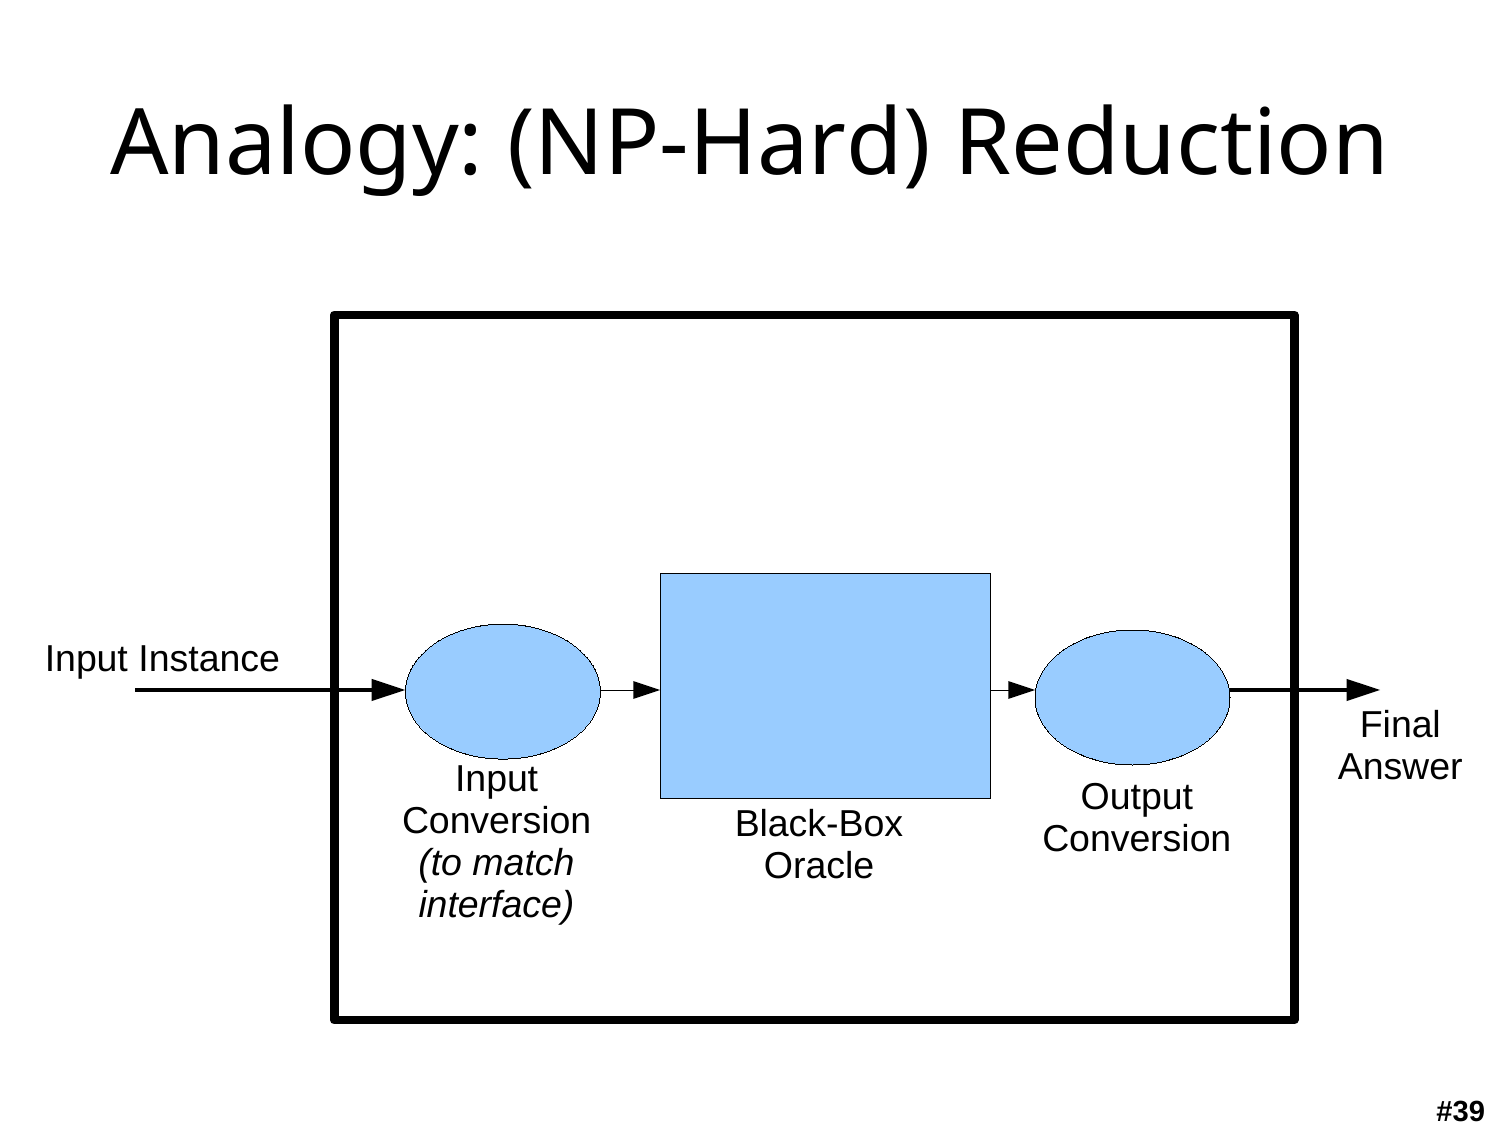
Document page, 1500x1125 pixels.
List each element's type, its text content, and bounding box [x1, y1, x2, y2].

text_box Input Conversion (to match interface) [387, 750, 606, 933]
text_box [1035, 630, 1231, 766]
text_box Output Conversion [1027, 768, 1247, 868]
text_box Input Instance [30, 630, 295, 687]
text_box [660, 573, 991, 799]
text_box Final Answer [1323, 696, 1477, 796]
text_box Black-Box Oracle [720, 795, 918, 895]
title Analogy: (NP-Hard) Reduction [24, 45, 1476, 233]
text_box [405, 624, 601, 750]
